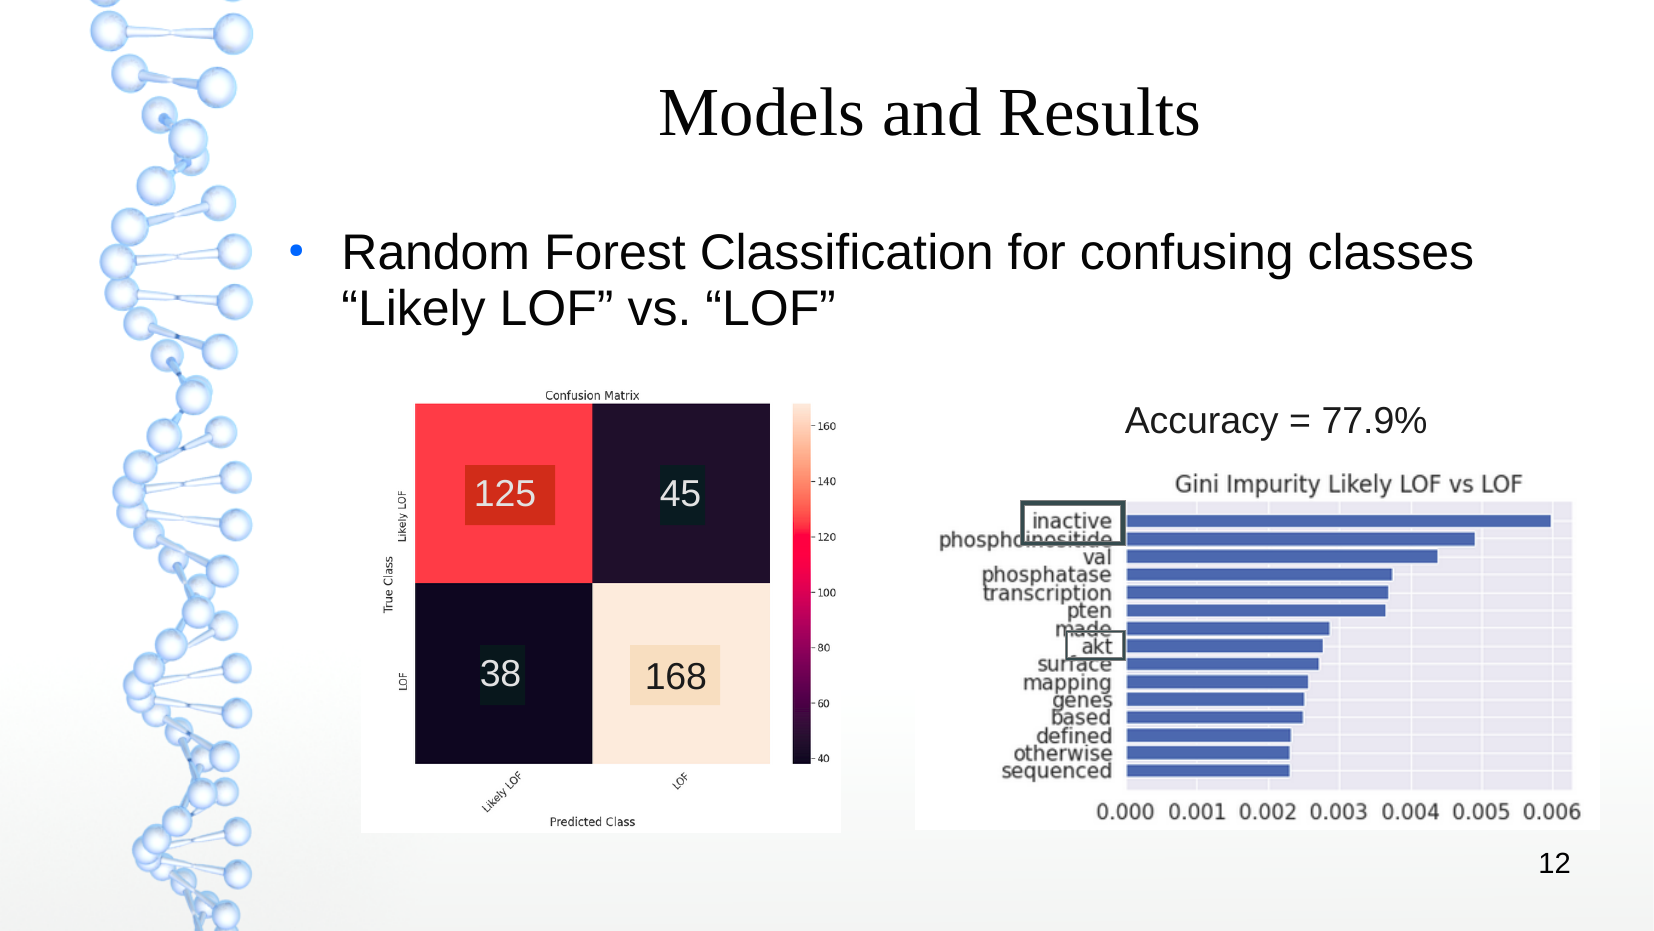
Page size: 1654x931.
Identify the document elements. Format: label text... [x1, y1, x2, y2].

text_box [1020, 500, 1126, 546]
text_box 168 [630, 648, 736, 706]
picture [0, 0, 1654, 931]
text_box Accuracy = 77.9% [1110, 391, 1451, 449]
list Random Forest Classification for confusing classes “Likely LOF” vs. “LOF” [270, 224, 1600, 764]
text_box [1065, 630, 1126, 661]
text_box [480, 702, 526, 706]
title Models and Results [265, 35, 1595, 189]
text_box 125 [459, 465, 565, 526]
text_box [660, 522, 706, 526]
text_box 45 [645, 465, 721, 522]
text_box 38 [465, 645, 541, 702]
